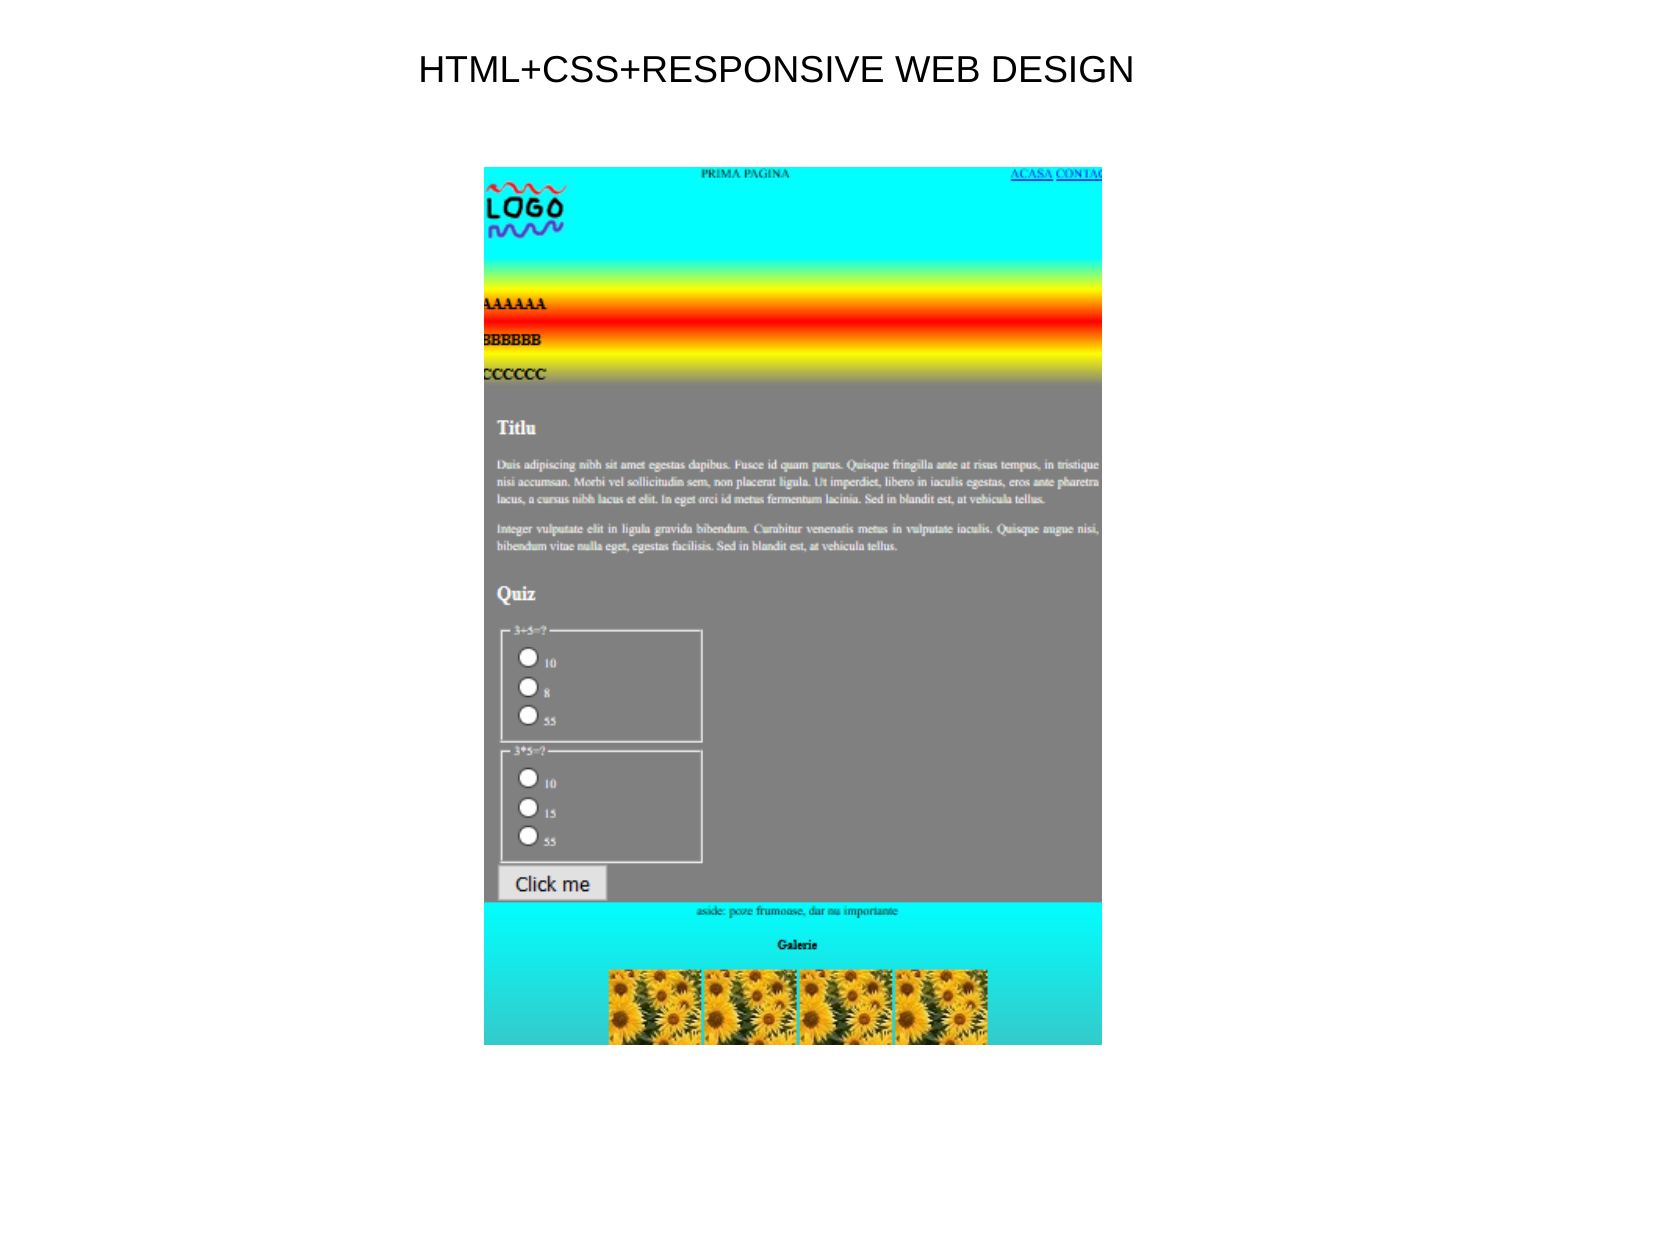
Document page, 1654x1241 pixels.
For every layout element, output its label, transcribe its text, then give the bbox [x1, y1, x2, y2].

text_box HTML+CSS+RESPONSIVE WEB DESIGN [403, 37, 1161, 98]
picture [484, 167, 1102, 1045]
